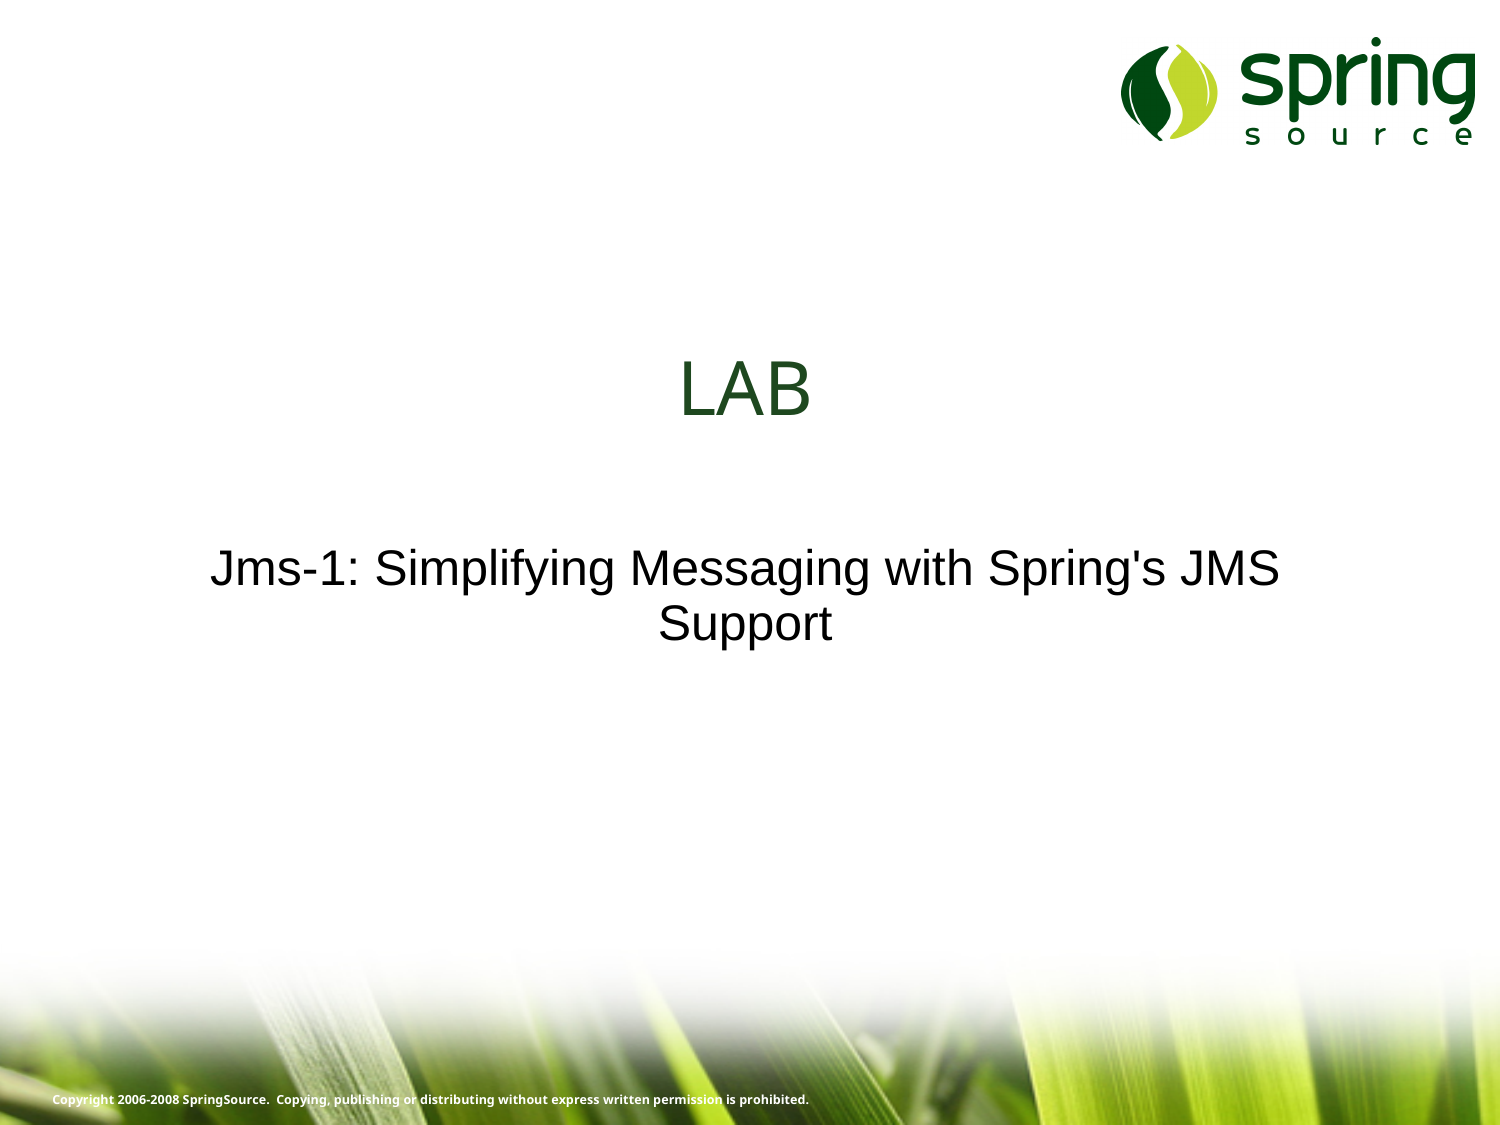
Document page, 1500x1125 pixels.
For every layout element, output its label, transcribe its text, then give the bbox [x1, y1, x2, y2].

picture [1121, 37, 1475, 145]
title LAB Jms-1: Simplifying Messaging with Spring's JMS Support [107, 338, 1383, 648]
subtitle [214, 499, 1265, 788]
picture [0, 944, 1500, 1125]
